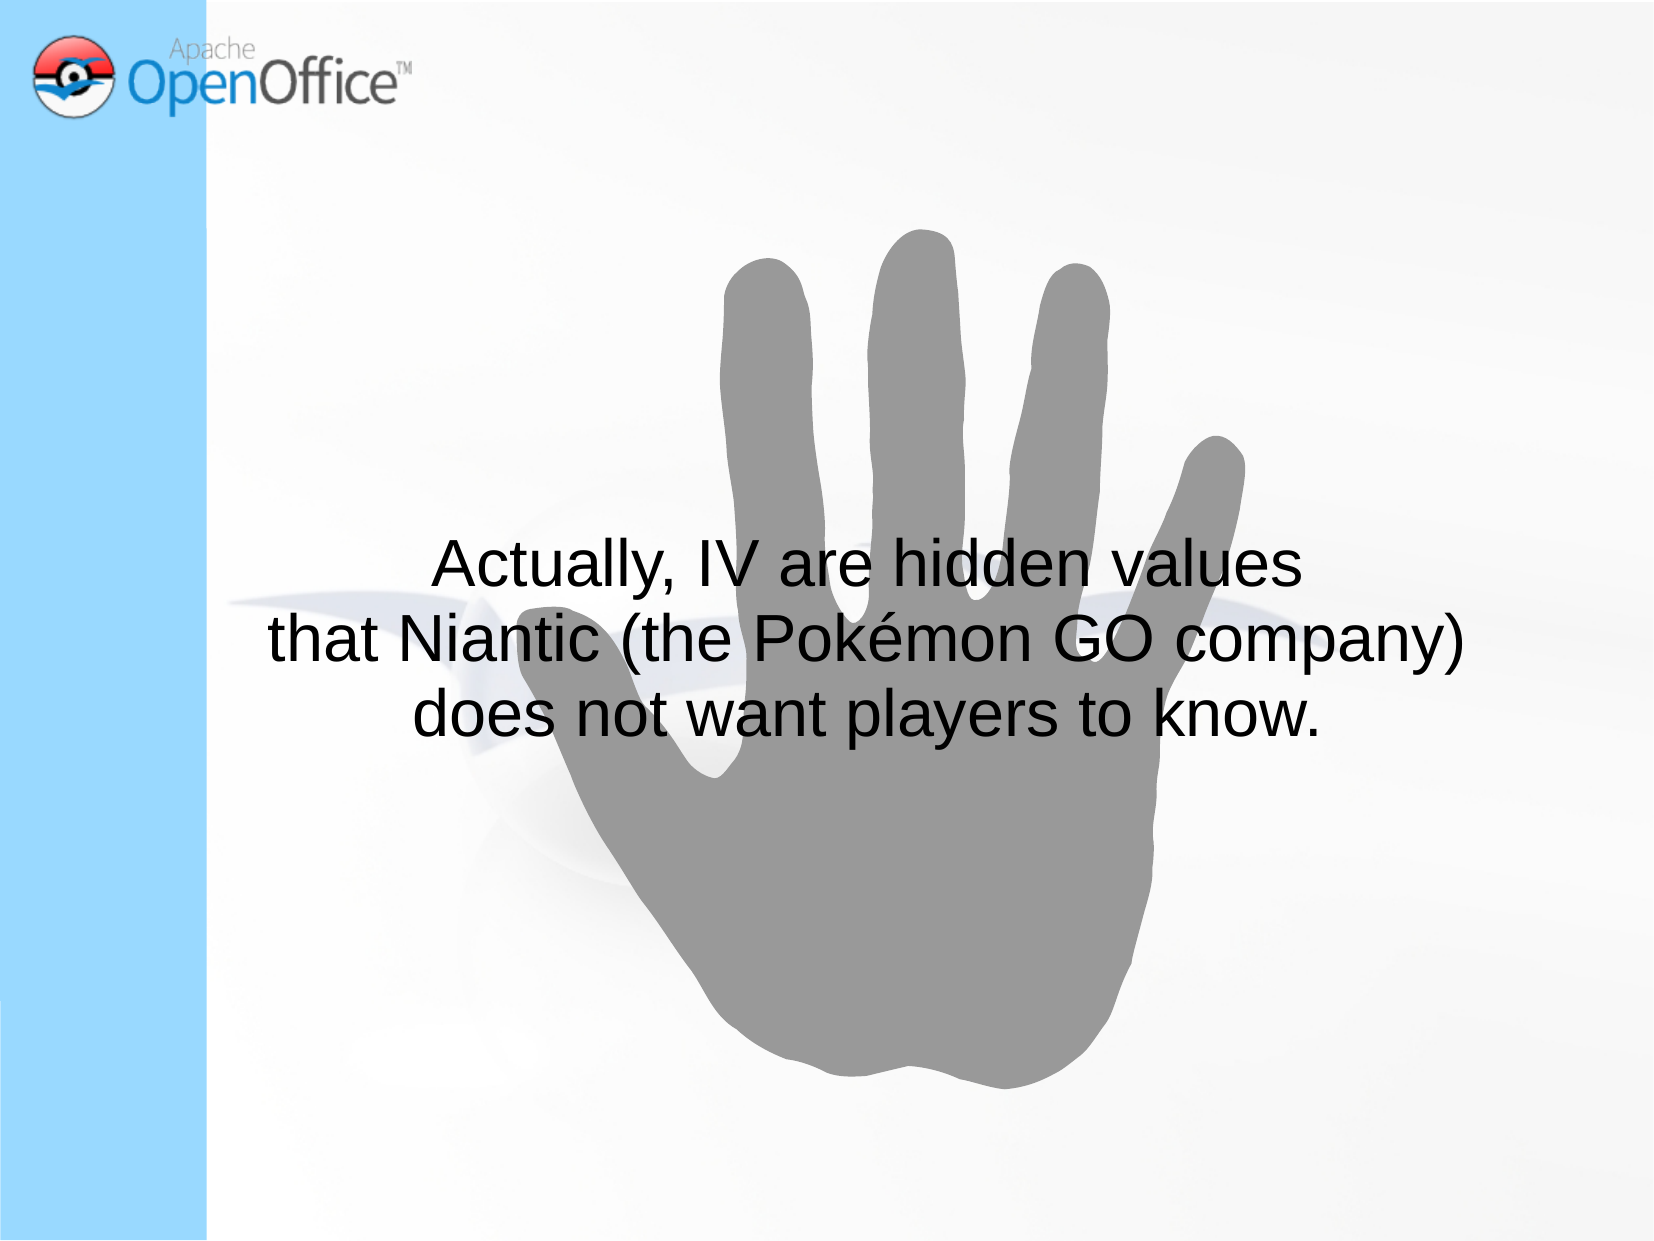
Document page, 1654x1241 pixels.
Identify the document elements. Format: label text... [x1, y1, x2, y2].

picture [31, 2, 1654, 1241]
subtitle Actually, IV are hidden values that Niantic (the Pokémon GO company) does not want players to know. [165, 108, 1571, 1168]
